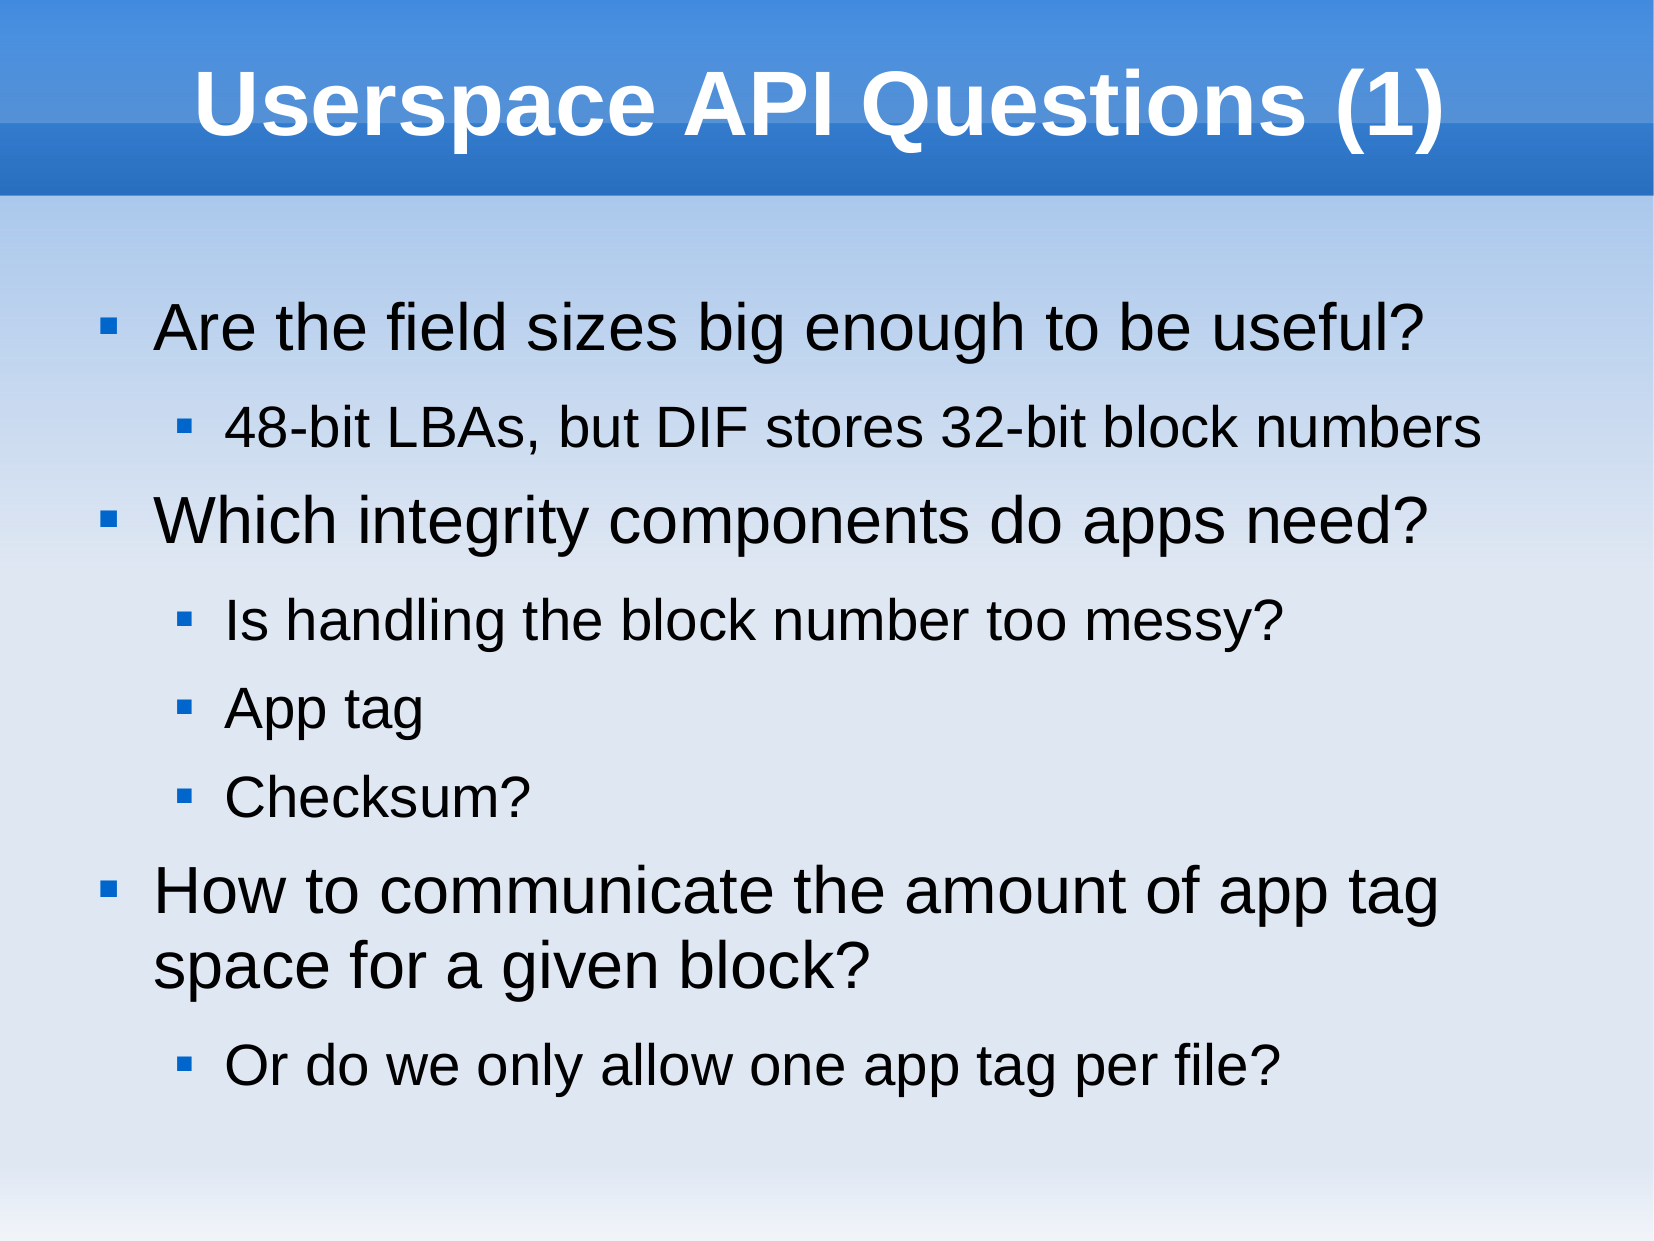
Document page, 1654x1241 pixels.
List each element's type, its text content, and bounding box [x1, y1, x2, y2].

list Are the field sizes big enough to be useful? 48-bit LBAs, but DIF stores 32-bit block numbers Which integrity components do apps need? Is handling the block number too messy? App tag Checksum? How to communicate the amount of app tag space for a given block? Or do we only allow one app tag per file? [82, 290, 1571, 1098]
picture [0, 0, 1654, 1241]
title Userspace API Questions (1) [76, 7, 1565, 200]
